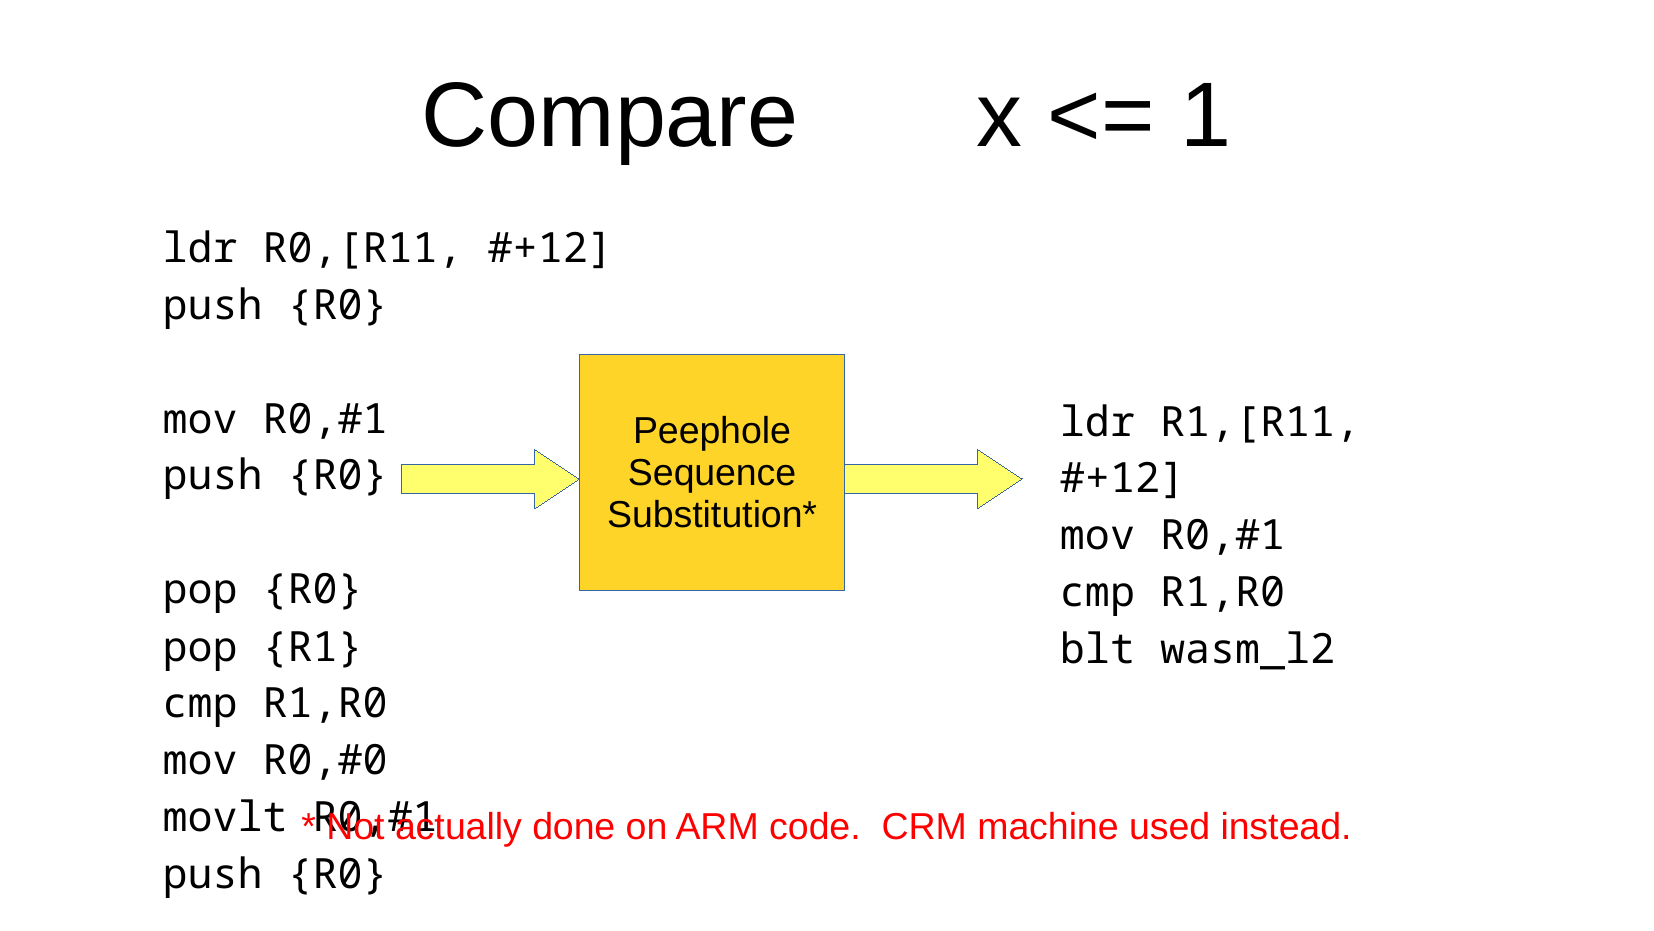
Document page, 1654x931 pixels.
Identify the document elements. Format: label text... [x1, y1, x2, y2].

text_box * Not actually done on ARM code. CRM machine used instead. [354, 797, 1300, 857]
text_box [401, 449, 580, 509]
title Compare x <= 1 [82, 37, 1571, 193]
text_box [844, 449, 1023, 509]
text_box Peephole Sequence Substitution* [579, 354, 845, 591]
text_box ldr R0,[R11, #+12] push {R0} mov R0,#1 push {R0} pop {R0} pop {R1} cmp R1,R0 mov R0,#0 movlt R0,#1 push {R0} [147, 209, 668, 729]
text_box ldr R1,[R11, #+12] mov R0,#1 cmp R1,R0 blt wasm_l2 [1045, 383, 1506, 608]
